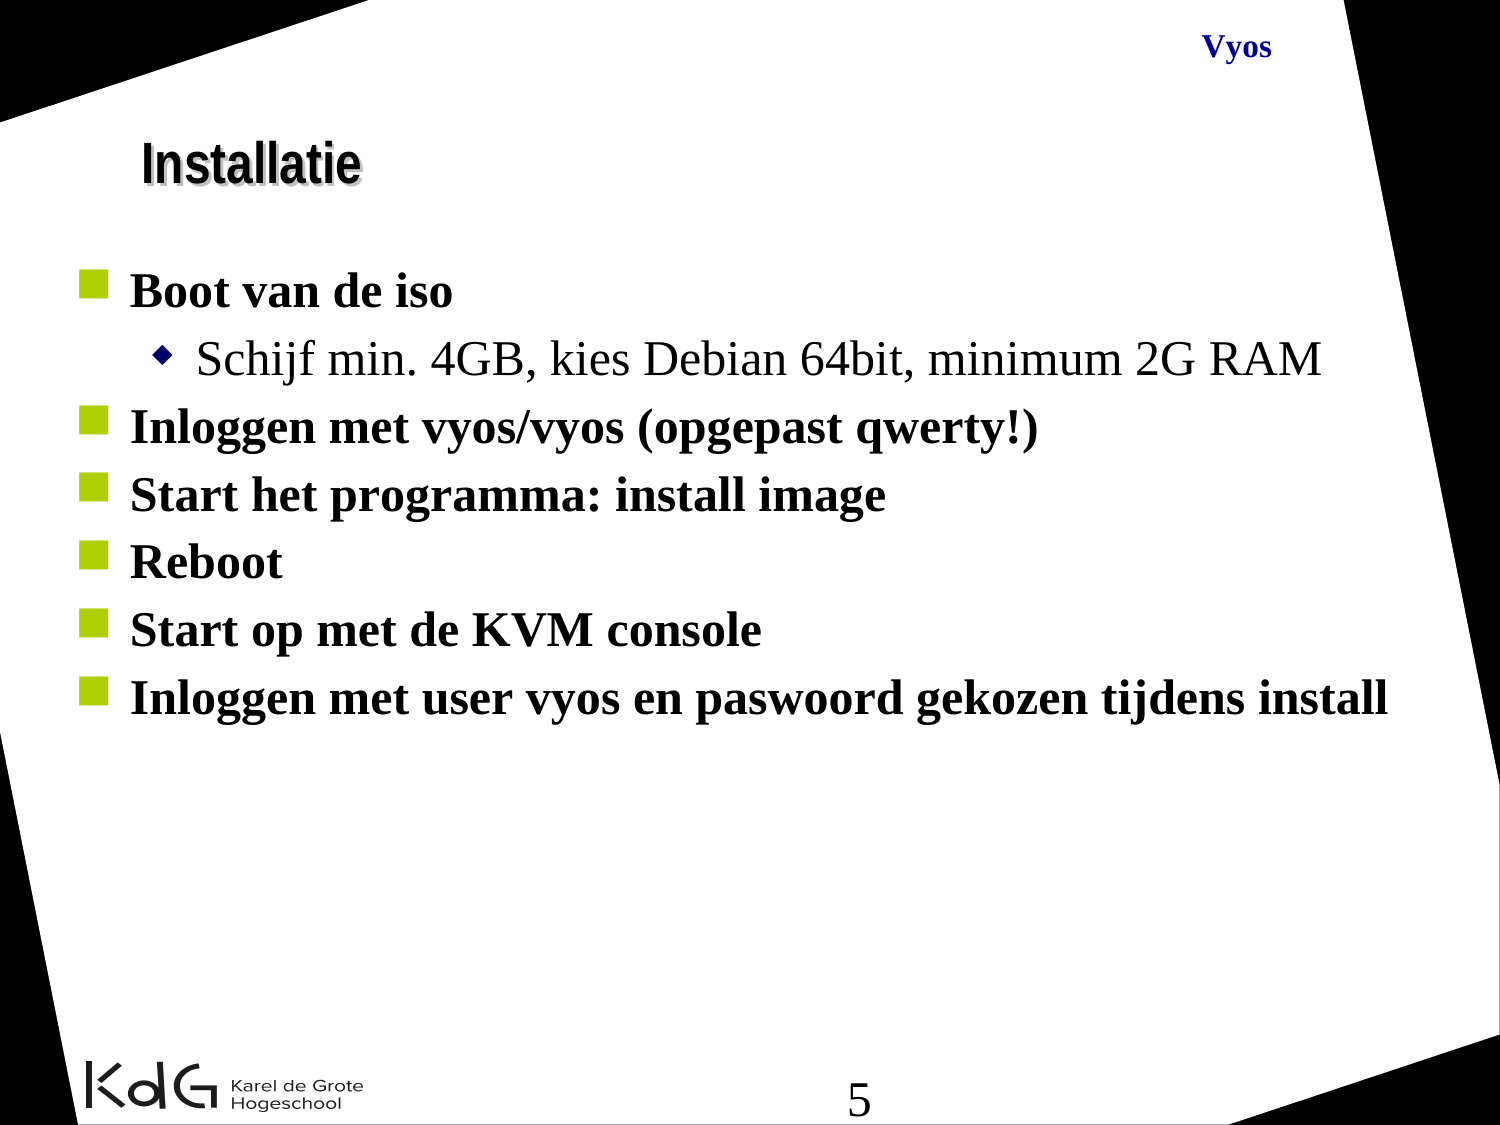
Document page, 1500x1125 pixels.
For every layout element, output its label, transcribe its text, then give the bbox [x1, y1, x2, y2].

picture [86, 1061, 363, 1112]
title Installatie [141, 72, 1447, 253]
list Boot van de iso Schijf min. 4GB, kies Debian 64bit, minimum 2G RAM Inloggen met vyos/vyos (opgepast qwerty!) Start het programma: install image Reboot Start op met de KVM console Inloggen met user vyos en paswoord gekozen tijdens install [75, 263, 1425, 1006]
